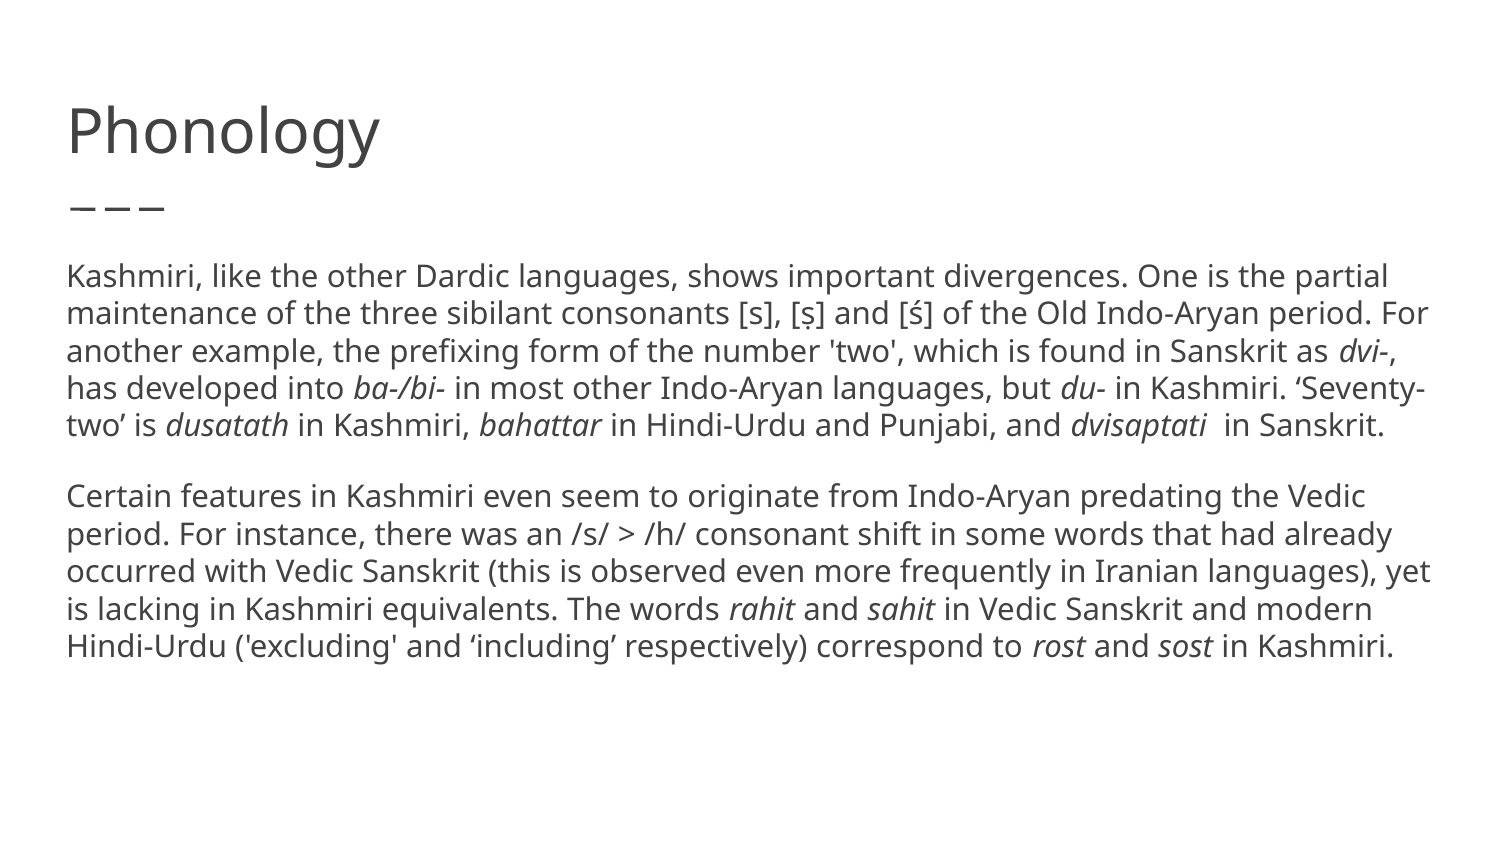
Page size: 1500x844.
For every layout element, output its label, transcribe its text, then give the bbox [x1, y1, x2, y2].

list Kashmiri, like the other Dardic languages, shows important divergences. One is the partial maintenance of the three sibilant consonants [s], [ṣ] and [ś] of the Old Indo-Aryan period. For another example, the prefixing form of the number 'two', which is found in Sanskrit as dvi-, has developed into ba-/bi- in most other Indo-Aryan languages, but du- in Kashmiri. ‘Seventy-two’ is dusatath in Kashmiri, bahattar in Hindi-Urdu and Punjabi, and dvisaptati in Sanskrit. Certain features in Kashmiri even seem to originate from Indo-Aryan predating the Vedic period. For instance, there was an /s/ > /h/ consonant shift in some words that had already occurred with Vedic Sanskrit (this is observed even more frequently in Iranian languages), yet is lacking in Kashmiri equivalents. The words rahit and sahit in Vedic Sanskrit and modern Hindi-Urdu ('excluding' and ‘including’ respectively) correspond to rost and sost in Kashmiri. [51, 240, 1449, 750]
title Phonology [51, 61, 1449, 182]
